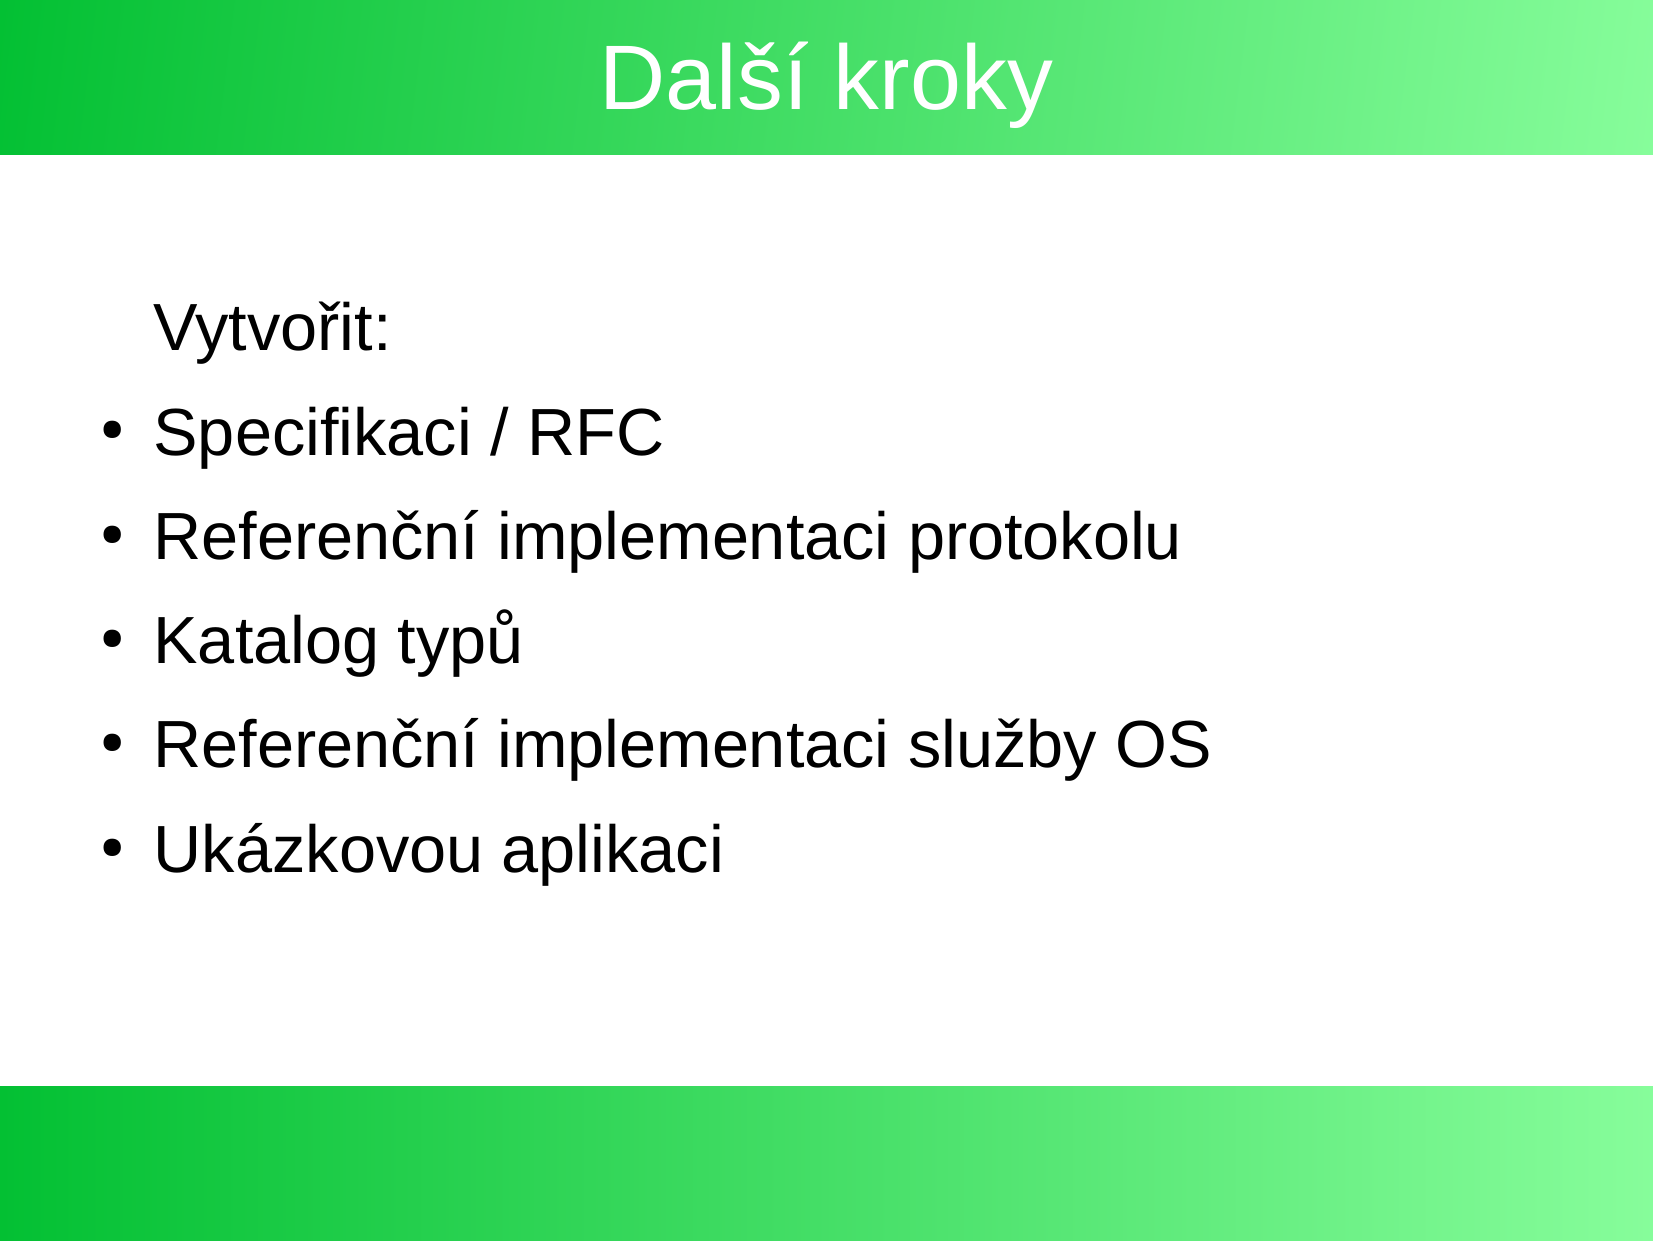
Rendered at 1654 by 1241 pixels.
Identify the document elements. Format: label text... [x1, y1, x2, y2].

title Další kroky [82, 25, 1571, 130]
list Vytvořit: Specifikaci / RFC Referenční implementaci protokolu Katalog typů Referenční implementaci služby OS Ukázkovou aplikaci [82, 290, 1571, 1010]
